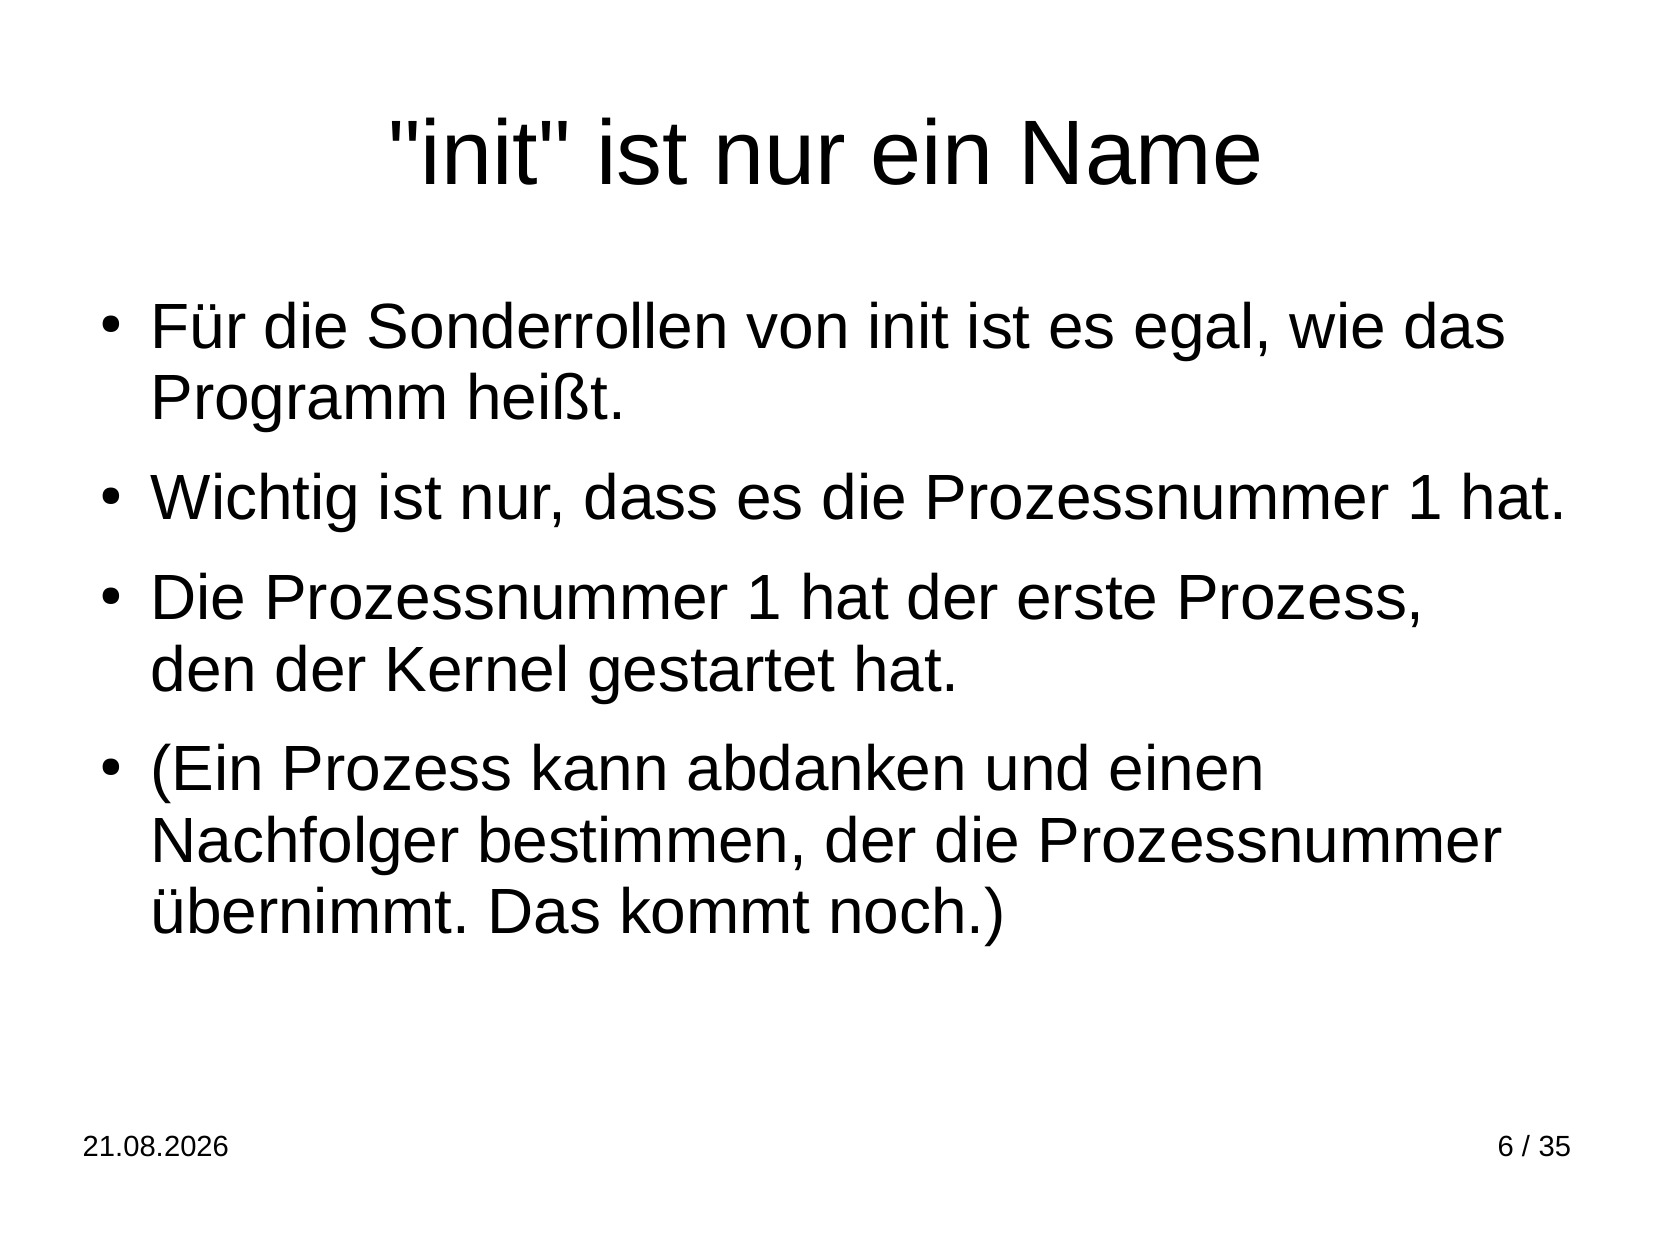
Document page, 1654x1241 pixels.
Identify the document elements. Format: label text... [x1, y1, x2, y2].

title "init" ist nur ein Name [82, 49, 1571, 257]
list Für die Sonderrollen von init ist es egal, wie das Programm heißt. Wichtig ist nur, dass es die Prozessnummer 1 hat. Die Prozessnummer 1 hat der erste Prozess, den der Kernel gestartet hat. (Ein Prozess kann abdanken und einen Nachfolger bestimmen, der die Prozessnummer übernimmt. Das kommt noch.) [82, 290, 1571, 1010]
